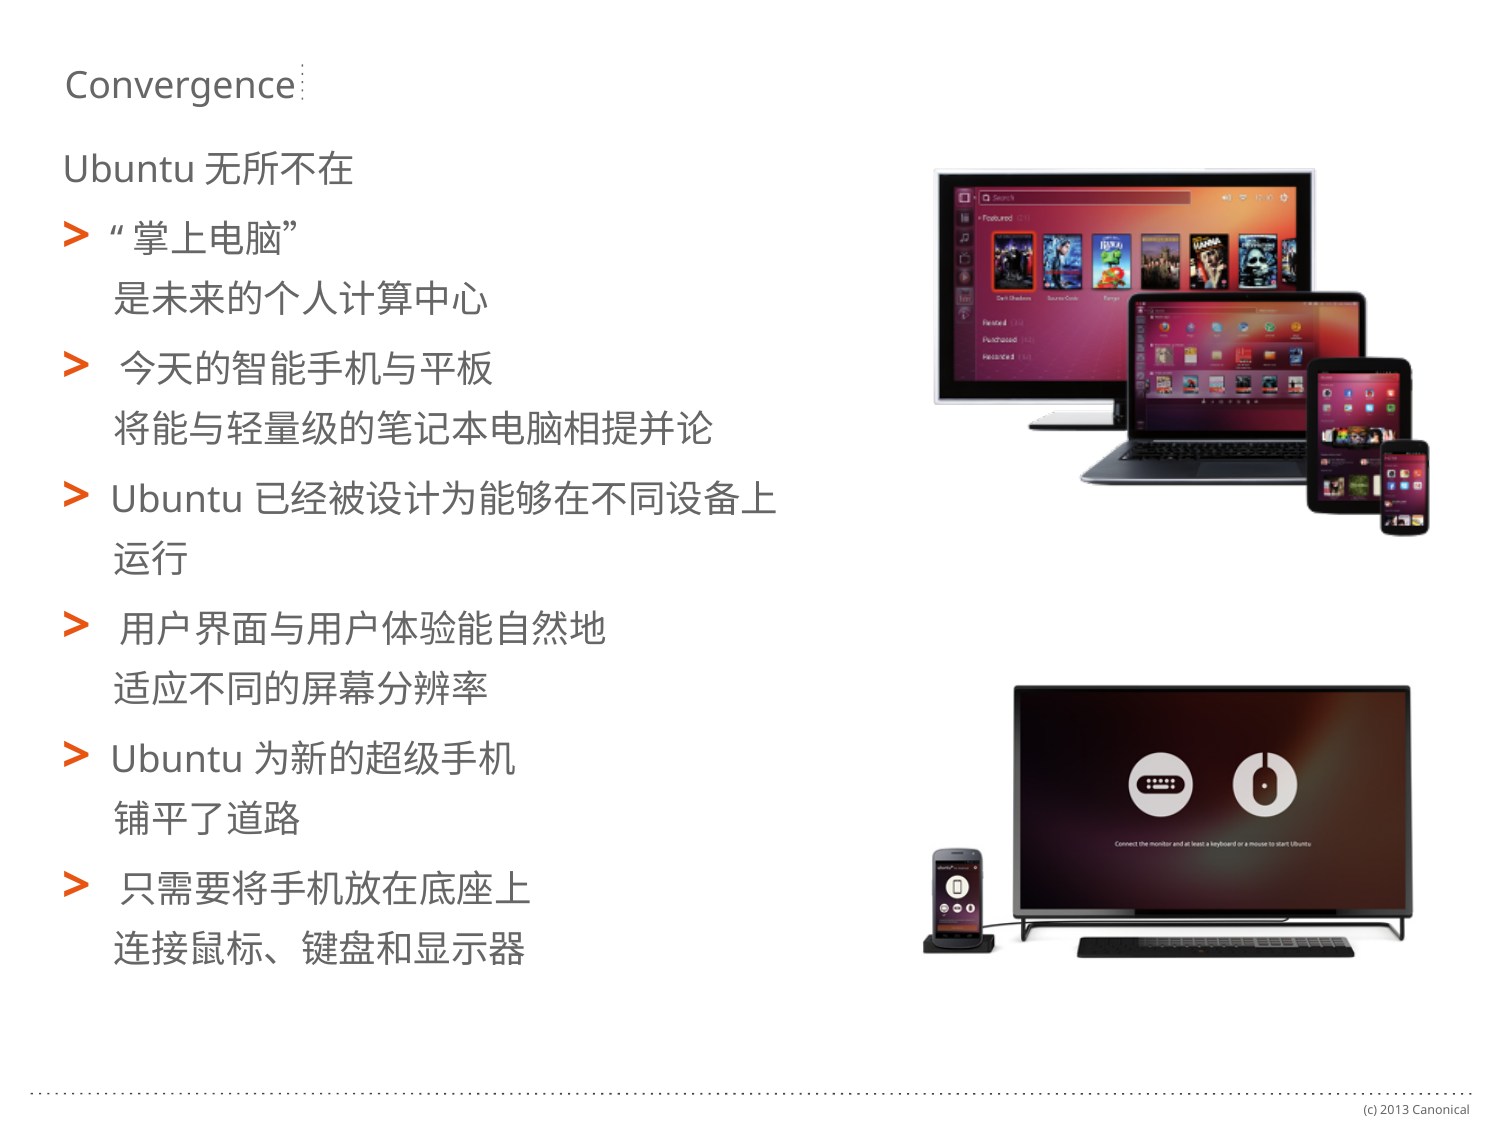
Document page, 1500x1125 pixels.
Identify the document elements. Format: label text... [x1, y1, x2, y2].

text_box [915, 153, 1453, 557]
text_box (c) 2013 Canonical [19, 1099, 1485, 1119]
picture [921, 672, 1416, 975]
list Ubuntu无所不在 > “掌上电脑” 是未来的个人计算中心 > 今天的智能手机与平板 将能与轻量级的笔记本电脑相提并论 > Ubuntu已经被设计为能够在不同设备上 运行 > 用户界面与用户体验能自然地 适应不同的屏幕分辨率 > Ubuntu为新的超级手机 铺平了道路 > 只需要将手机放在底座上 连接鼠标、键盘和显示器 [47, 129, 1413, 1052]
title Convergence [49, 53, 503, 114]
